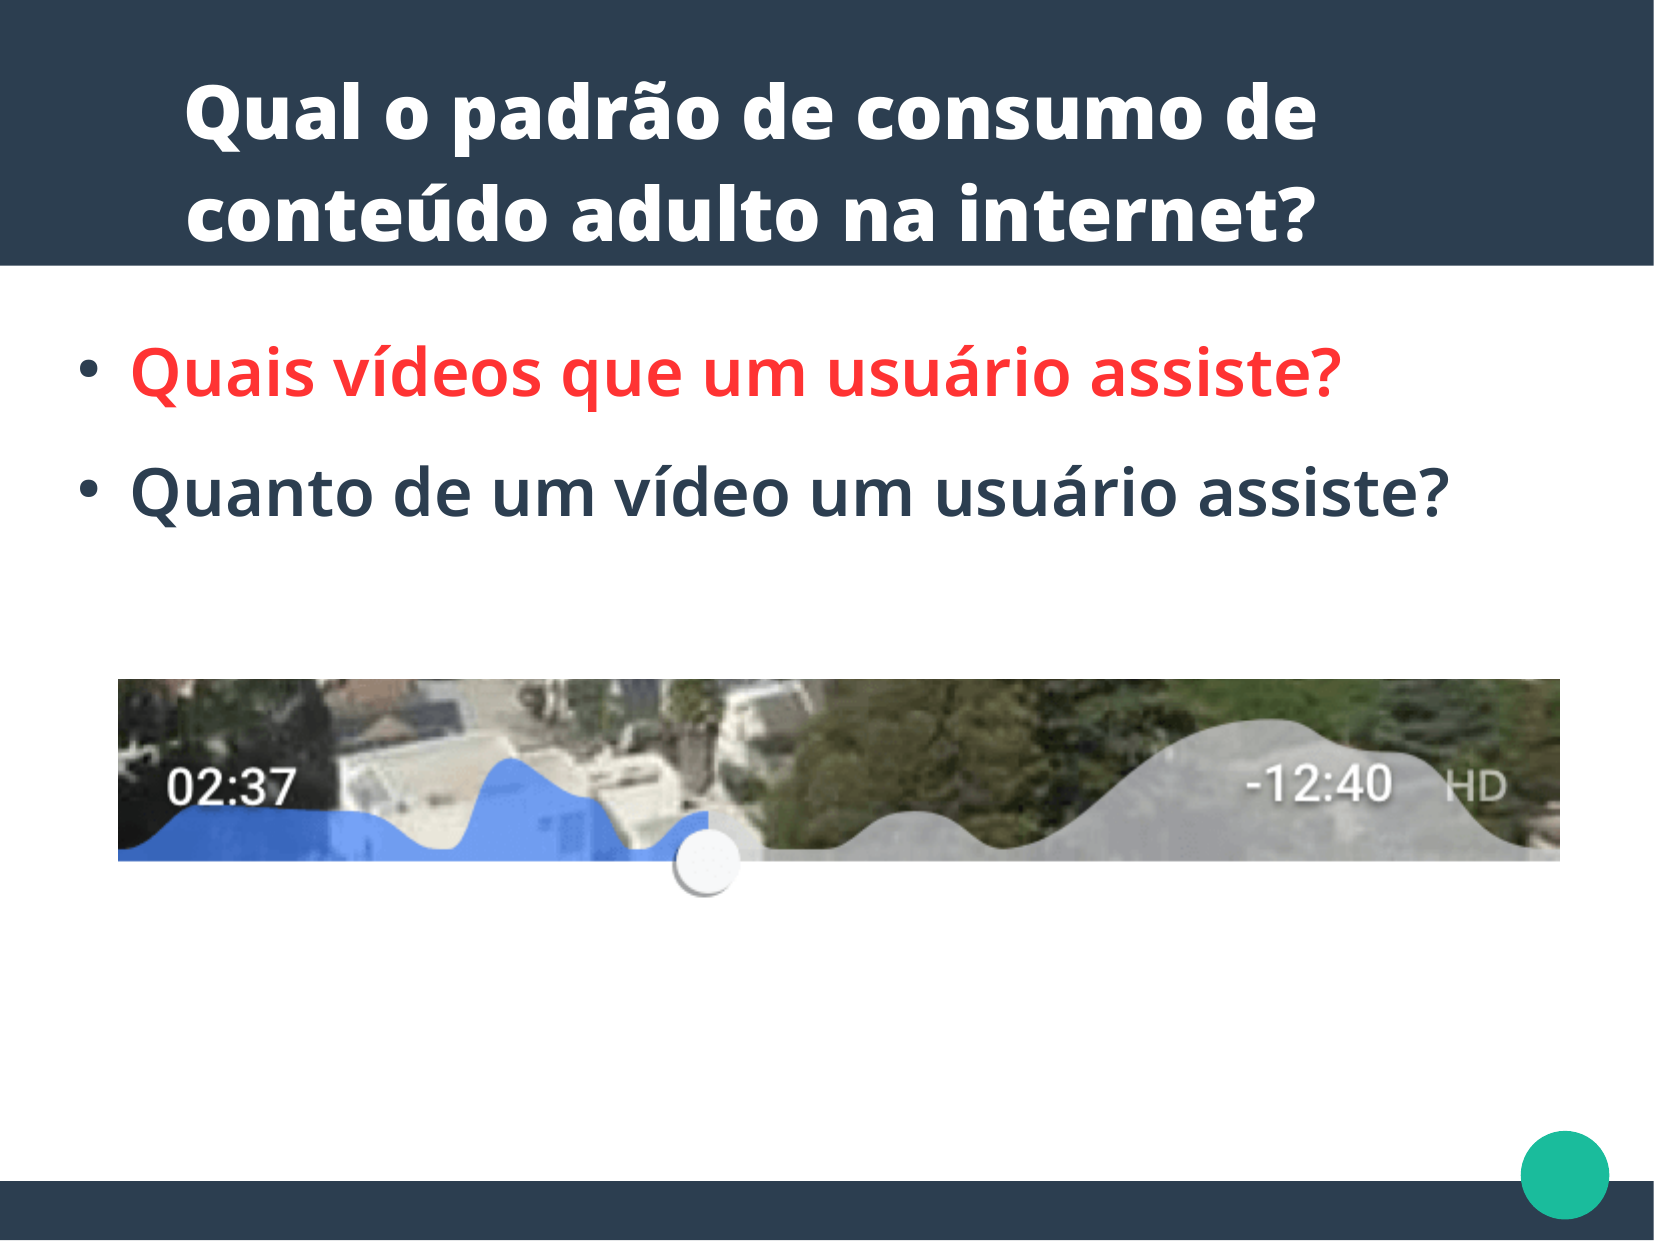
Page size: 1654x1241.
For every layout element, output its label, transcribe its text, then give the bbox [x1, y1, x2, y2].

list Quais vídeos que um usuário assiste? Quanto de um vídeo um usuário assiste? [59, 324, 1595, 1152]
title Qual o padrão de consumo de conteúdo adulto na internet? [183, 59, 1447, 217]
picture [118, 679, 1560, 904]
